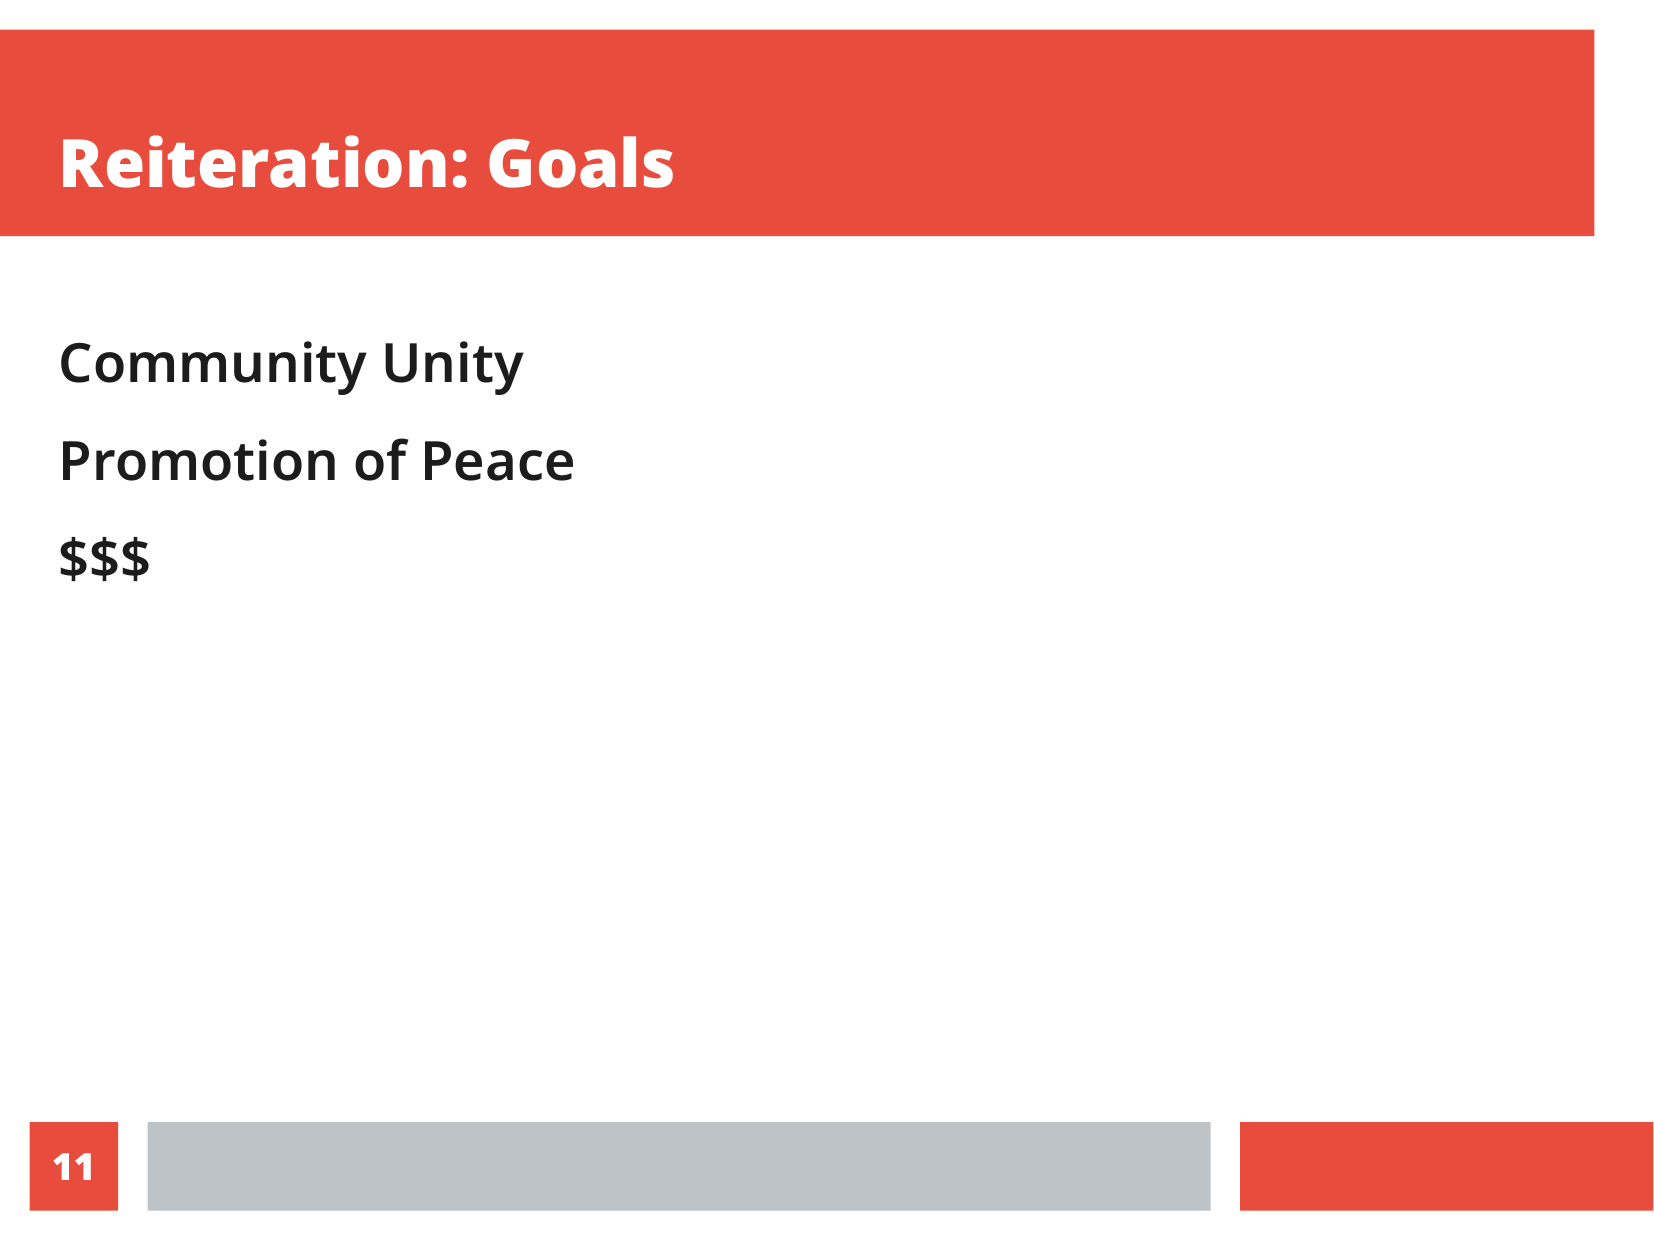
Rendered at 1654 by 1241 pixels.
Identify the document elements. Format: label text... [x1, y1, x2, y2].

title Reiteration: Goals [59, 59, 1595, 207]
list Community Unity Promotion of Peace $$$ [59, 324, 1565, 1093]
